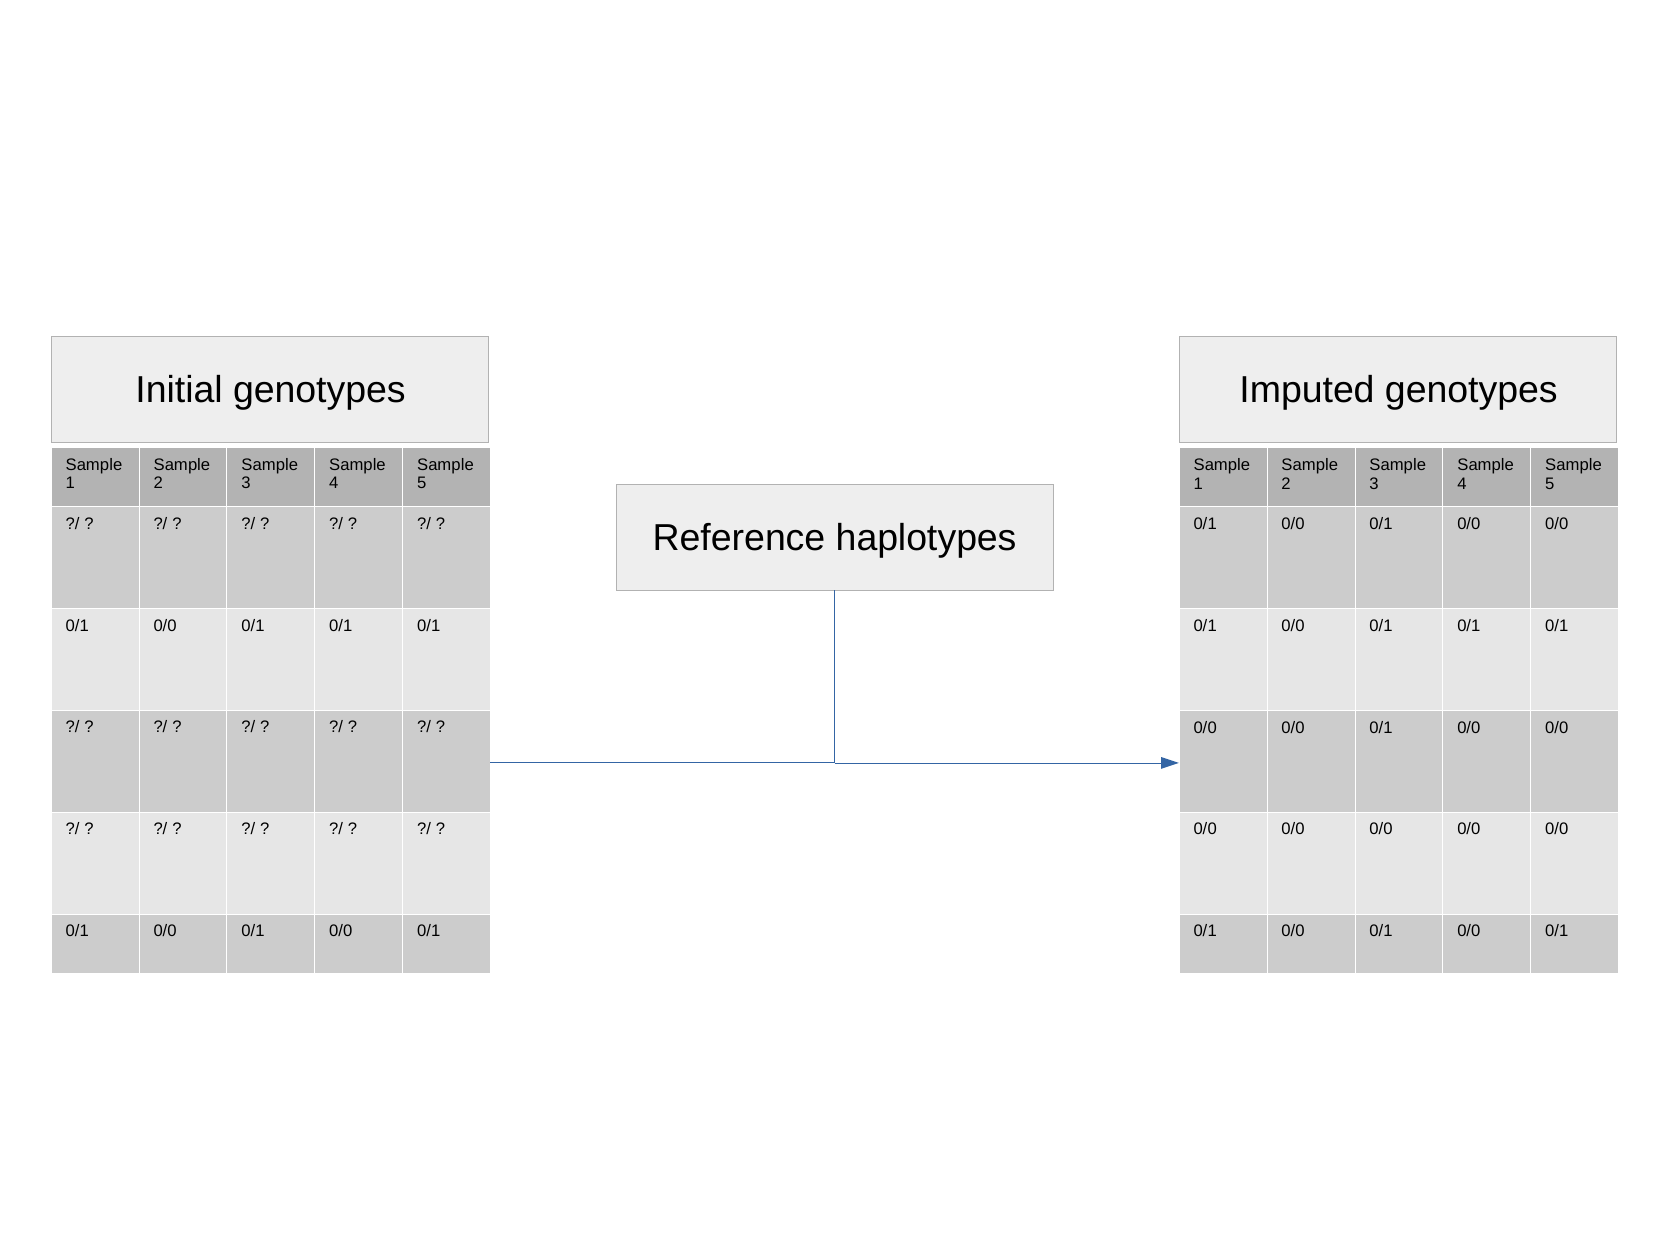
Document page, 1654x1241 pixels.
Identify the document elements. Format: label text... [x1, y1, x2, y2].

table_cell 0/0 [1180, 813, 1267, 914]
table_cell ?/ ? [52, 813, 139, 914]
table_cell 0/0 [1443, 507, 1530, 608]
table_cell [315, 1150, 402, 1189]
table_cell 0/0 [1180, 711, 1267, 812]
table_cell 0/1 [403, 915, 490, 973]
table_cell 0/0 [1356, 813, 1442, 914]
table_cell 0/1 [1180, 915, 1267, 973]
table_cell [52, 974, 139, 1032]
table_cell 0/0 [1443, 813, 1530, 914]
table_cell 0/0 [1531, 711, 1618, 812]
table_cell 0/1 [1443, 609, 1530, 710]
table_header Sample 1 [1180, 448, 1267, 506]
table_cell 0/1 [315, 609, 402, 710]
table_cell 0/1 [227, 915, 314, 973]
table_header Sample 5 [1531, 448, 1618, 506]
table_cell [52, 1091, 139, 1149]
table_cell [1268, 1092, 1355, 1149]
table_cell [227, 1033, 314, 1090]
table_cell ?/ ? [403, 813, 490, 914]
table_cell [140, 1150, 226, 1189]
table_cell ?/ ? [315, 507, 402, 608]
table_cell ?/ ? [315, 711, 402, 812]
table_cell 0/0 [1268, 609, 1355, 710]
table_header Sample 3 [1356, 448, 1442, 506]
table_cell [315, 1091, 402, 1149]
table_cell [52, 1150, 139, 1189]
table_cell 0/0 [1531, 813, 1618, 914]
table_header Sample 3 [227, 448, 314, 506]
table_header Sample 4 [1443, 448, 1530, 506]
table_cell 0/1 [403, 609, 490, 710]
table_cell 0/0 [1268, 813, 1355, 914]
table_cell [1443, 1033, 1530, 1091]
table_cell 0/1 [1356, 507, 1442, 608]
table_cell [227, 1091, 314, 1149]
table_cell ?/ ? [140, 711, 226, 812]
table_cell [227, 974, 314, 1032]
table_cell 0/0 [1443, 915, 1530, 973]
table_cell [1268, 974, 1355, 1032]
table_cell [1180, 1092, 1267, 1149]
table_cell 0/1 [1180, 507, 1267, 608]
table_cell [52, 1033, 139, 1090]
table_cell 0/1 [1180, 609, 1267, 710]
table_cell [1268, 1150, 1355, 1189]
table_header Sample 5 [403, 448, 490, 506]
table_cell ?/ ? [140, 507, 226, 608]
table_cell [1531, 1092, 1618, 1149]
table_cell 0/1 [1356, 915, 1442, 973]
table_cell [1180, 1033, 1267, 1091]
table_cell 0/0 [1531, 507, 1618, 608]
table_cell [1180, 1150, 1267, 1189]
table_header Sample 2 [1268, 448, 1355, 506]
table_cell [1268, 1033, 1355, 1091]
table_cell [1180, 974, 1267, 1032]
table_cell 0/1 [1531, 609, 1618, 710]
table_cell 0/0 [1268, 507, 1355, 608]
table_cell [1531, 1150, 1618, 1189]
text_box Imputed genotypes [1179, 336, 1617, 443]
table_cell [140, 1091, 226, 1149]
table_cell ?/ ? [403, 711, 490, 812]
table_cell 0/0 [1443, 711, 1530, 812]
table_header Sample 4 [315, 448, 402, 506]
table_header Sample 2 [140, 448, 226, 506]
table_cell ?/ ? [52, 507, 139, 608]
table_cell [1443, 1092, 1530, 1149]
table_cell [1443, 1150, 1530, 1189]
table_cell 0/0 [1268, 915, 1355, 973]
table_cell ?/ ? [315, 813, 402, 914]
table_header Sample 1 [52, 448, 139, 506]
table_cell 0/1 [52, 609, 139, 710]
table_cell [403, 1091, 490, 1149]
table_cell 0/1 [1356, 609, 1442, 710]
table_cell 0/0 [1268, 711, 1355, 812]
table_cell [1356, 1033, 1442, 1091]
table_cell [1531, 1033, 1618, 1091]
table_cell [1356, 1092, 1442, 1149]
table_cell [1443, 974, 1530, 1032]
table_cell [140, 1033, 226, 1090]
table_cell [1531, 974, 1618, 1032]
text_box Reference haplotypes [616, 484, 1054, 591]
table_cell [403, 1033, 490, 1090]
table_cell 0/0 [140, 915, 226, 973]
table_cell 0/1 [1356, 711, 1442, 812]
table_cell 0/0 [315, 915, 402, 973]
table_cell 0/1 [227, 609, 314, 710]
table_cell [315, 1033, 402, 1090]
table_cell 0/0 [140, 609, 226, 710]
table_cell [403, 1150, 490, 1189]
table_cell [403, 974, 490, 1032]
table_cell ?/ ? [140, 813, 226, 914]
table_cell 0/1 [1531, 915, 1618, 973]
table_cell [140, 974, 226, 1032]
table_cell [315, 974, 402, 1032]
table_cell 0/1 [52, 915, 139, 973]
table_cell ?/ ? [403, 507, 490, 608]
table_cell ?/ ? [227, 813, 314, 914]
table_cell ?/ ? [227, 507, 314, 608]
table_cell ?/ ? [52, 711, 139, 812]
table_cell [1356, 1150, 1442, 1189]
table_cell [227, 1150, 314, 1189]
table_cell ?/ ? [227, 711, 314, 812]
text_box Initial genotypes [51, 336, 489, 443]
table_cell [1356, 974, 1442, 1032]
